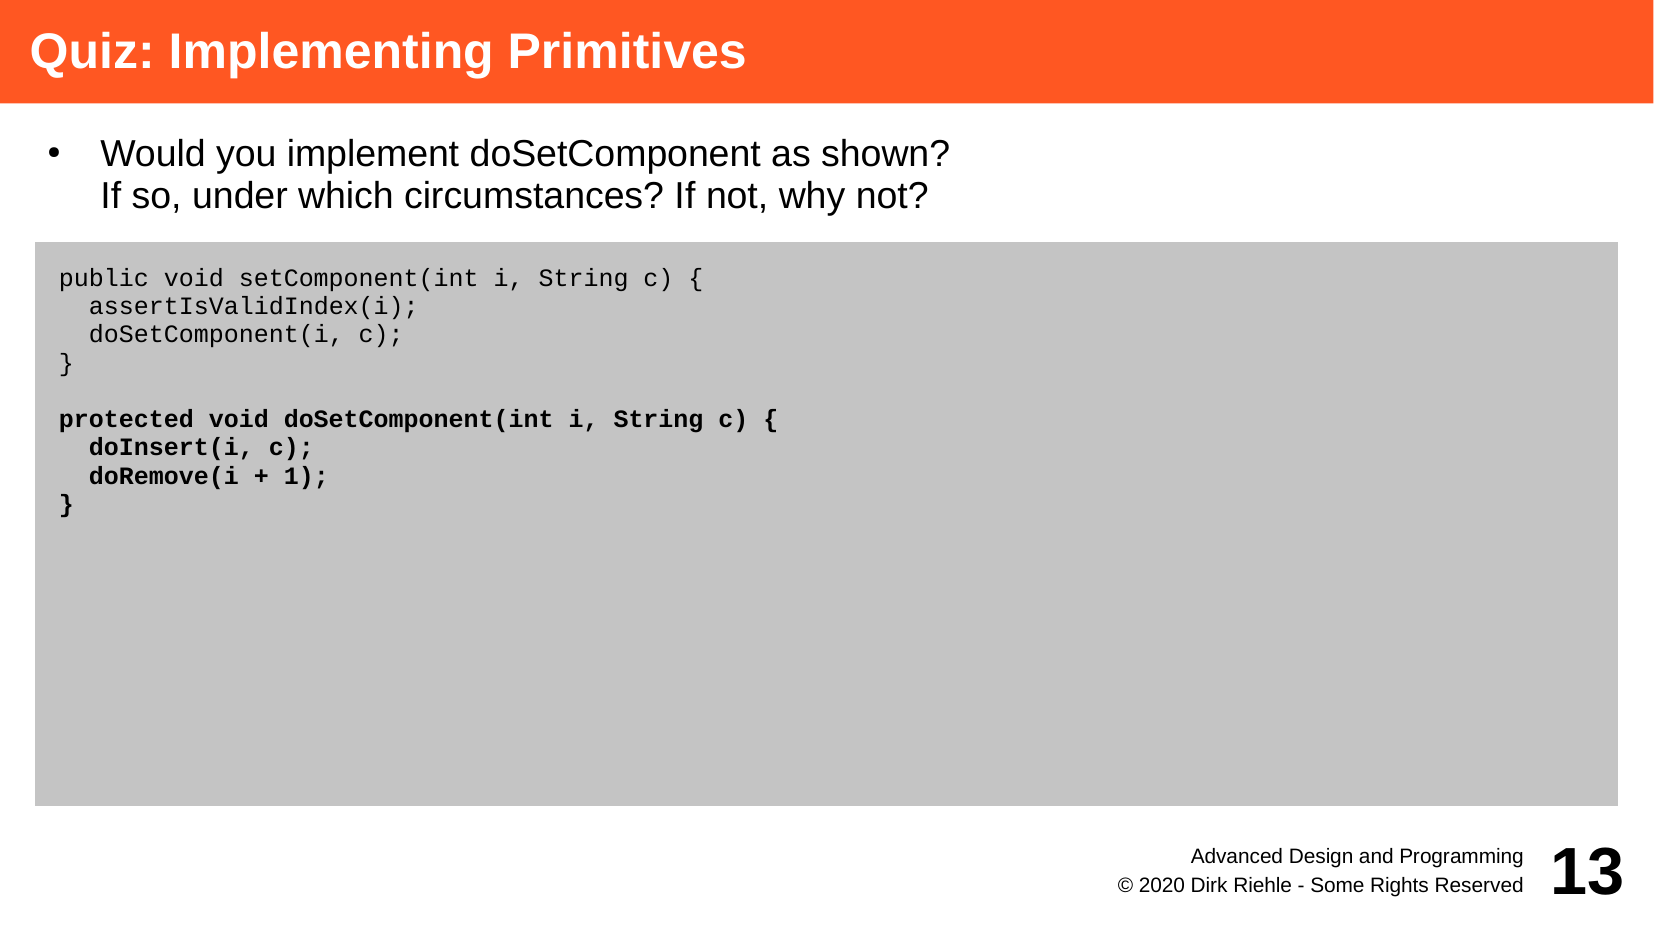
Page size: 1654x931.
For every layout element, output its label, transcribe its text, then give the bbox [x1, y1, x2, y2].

title Quiz: Implementing Primitives [0, 0, 1654, 104]
list public void setComponent(int i, String c) { assertIsValidIndex(i); doSetComponent(i, c); } protected void doSetComponent(int i, String c) { doInsert(i, c); doRemove(i + 1); } [29, 236, 1625, 813]
list Would you implement doSetComponent as shown? If so, under which circumstances? If not, why not? [29, 132, 1625, 230]
